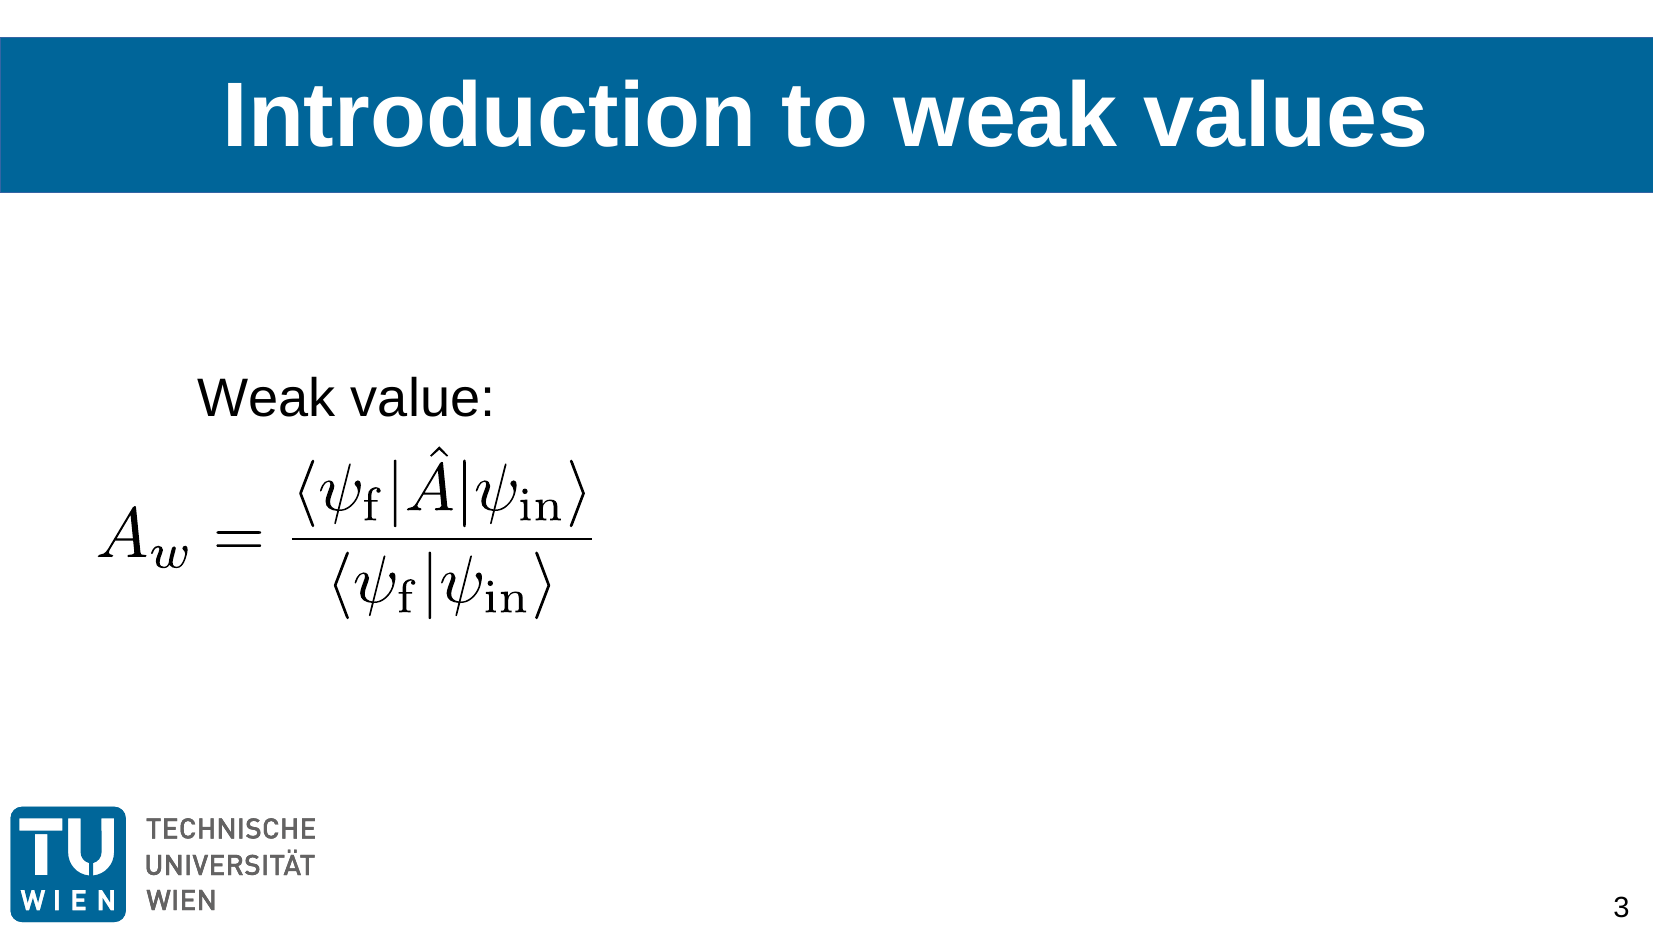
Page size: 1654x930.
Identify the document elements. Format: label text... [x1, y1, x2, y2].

title Introduction to weak values [0, 37, 1653, 193]
list Weak value: [197, 367, 503, 436]
picture [96, 462, 189, 590]
picture [195, 434, 606, 630]
